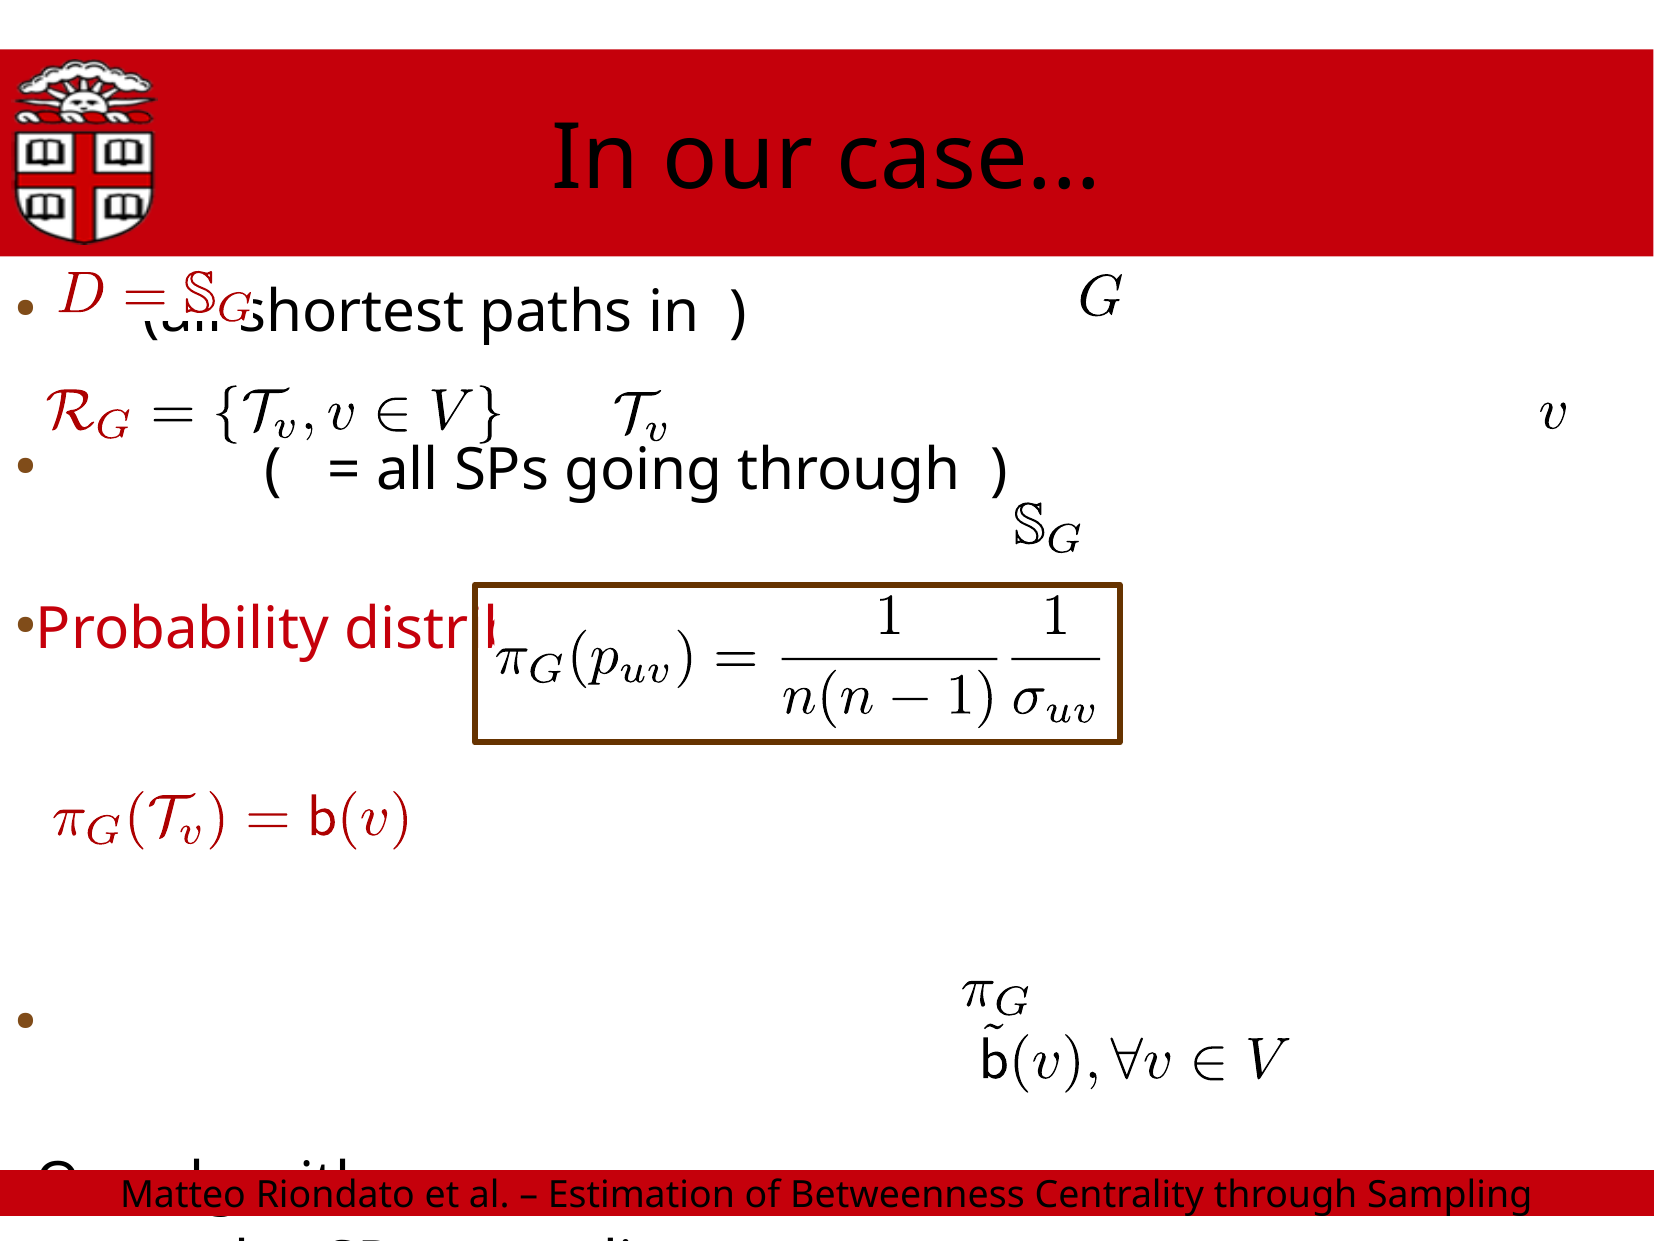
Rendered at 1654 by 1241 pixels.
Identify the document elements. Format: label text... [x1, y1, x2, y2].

text_box [56, 270, 253, 322]
title In our case... [0, 49, 1654, 257]
text_box [1013, 502, 1083, 554]
text_box [1080, 274, 1131, 324]
text_box [51, 791, 413, 850]
text_box (all shortest paths in ) ( = all SPs going through ) Probability distribution on : Our algorithm samples SPs according to compute empirical average [0, 261, 1654, 1092]
text_box [1538, 402, 1570, 430]
text_box Matteo Riondato et al. – Estimation of Betweenness Centrality through Sampling [0, 1170, 1654, 1216]
text_box [612, 390, 670, 442]
text_box [494, 595, 1101, 729]
text_box [978, 1023, 1292, 1093]
picture [11, 59, 158, 245]
text_box [960, 980, 1031, 1016]
text_box [45, 385, 505, 444]
